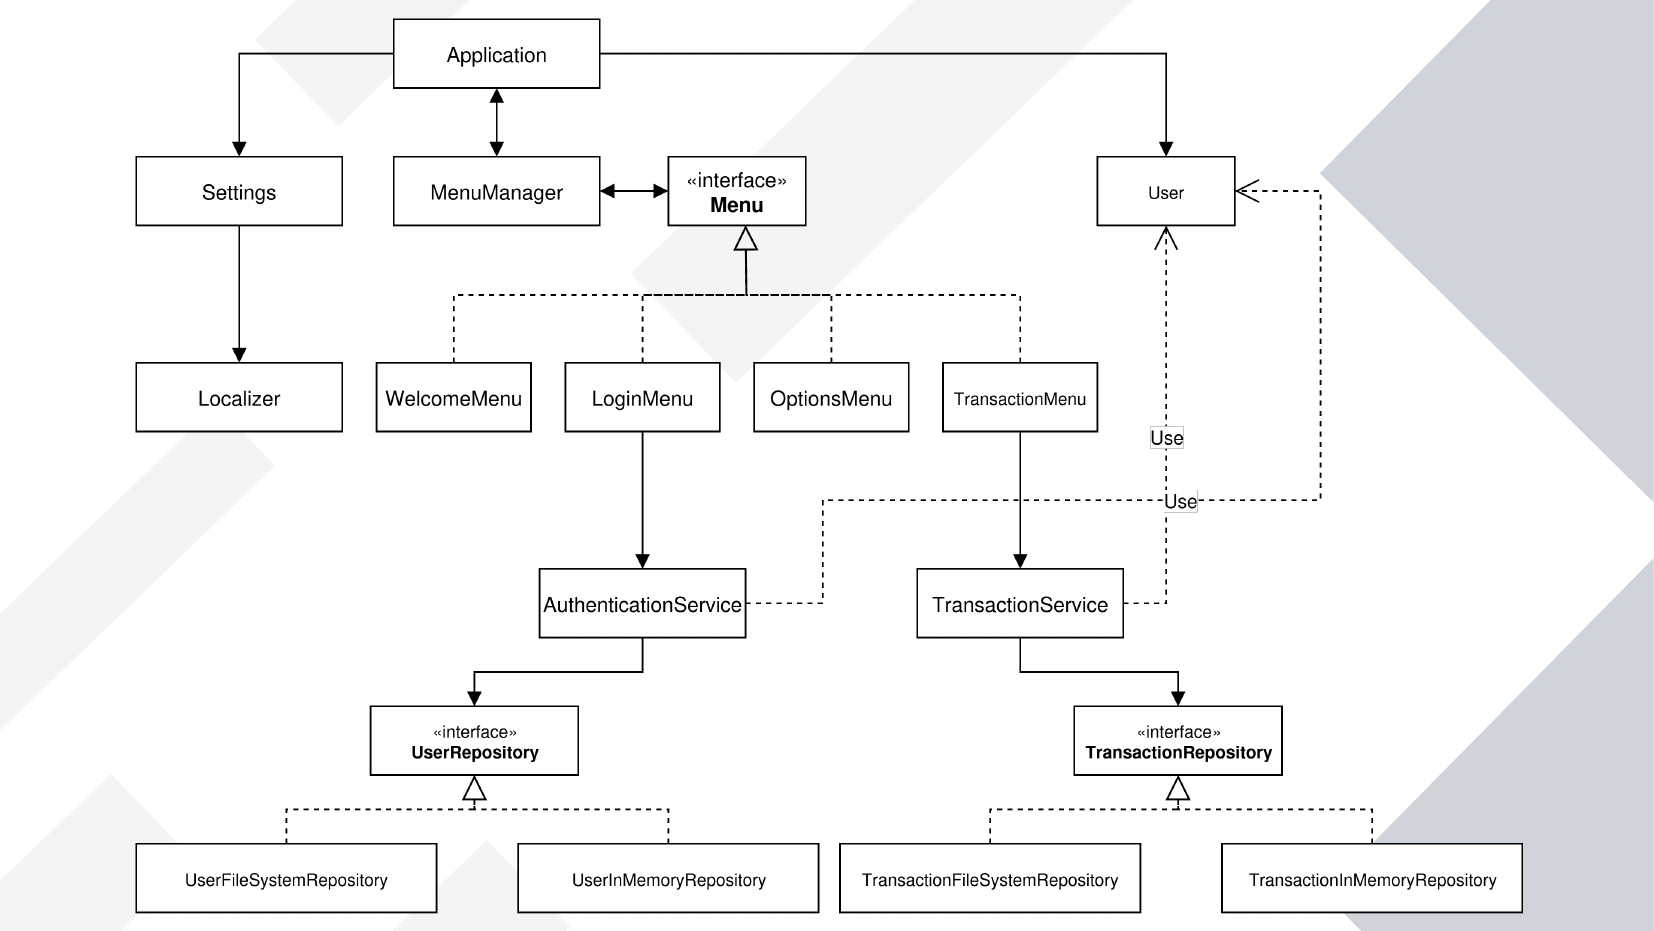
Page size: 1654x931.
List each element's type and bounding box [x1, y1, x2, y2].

picture [118, 1, 1541, 931]
